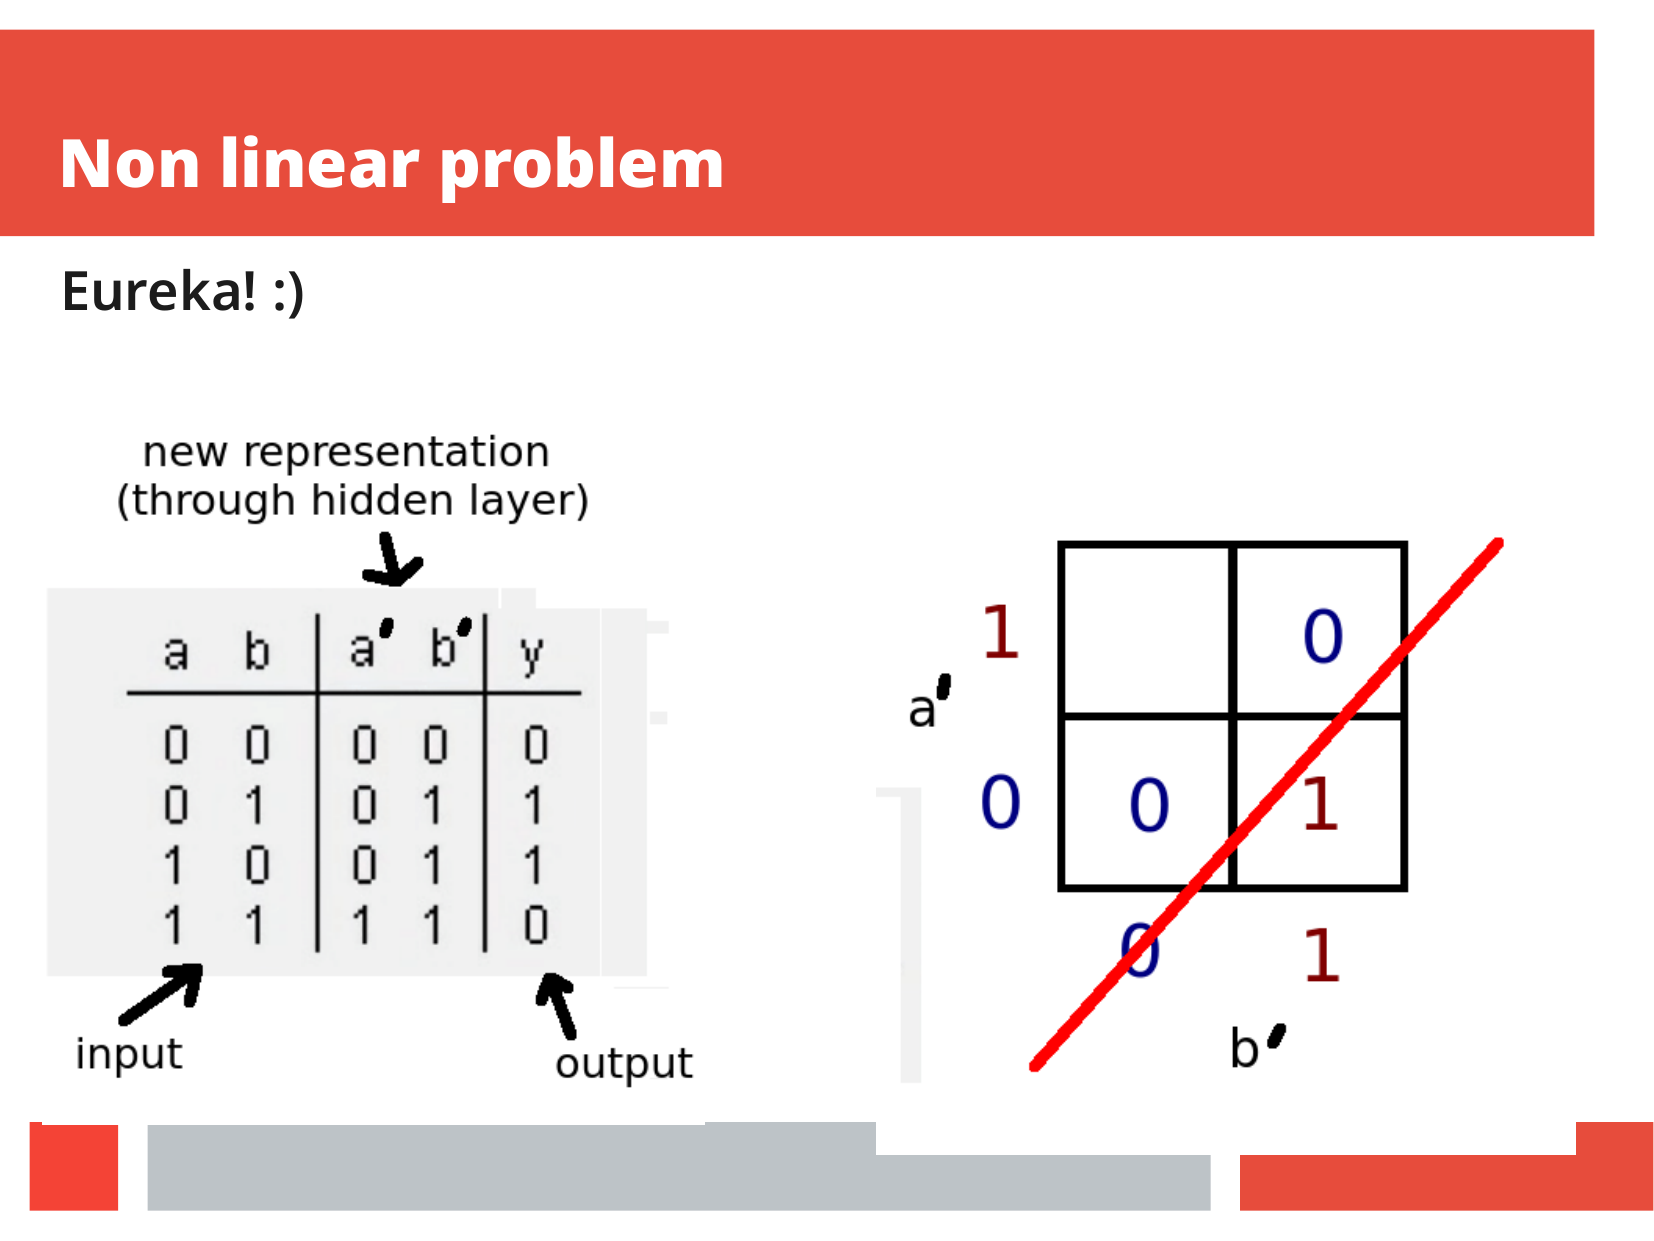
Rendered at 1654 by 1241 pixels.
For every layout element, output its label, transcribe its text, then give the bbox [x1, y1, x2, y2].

picture [42, 396, 706, 1126]
list Eureka! :) [60, 252, 1566, 1021]
title Non linear problem [59, 59, 1595, 207]
picture [876, 505, 1576, 1156]
